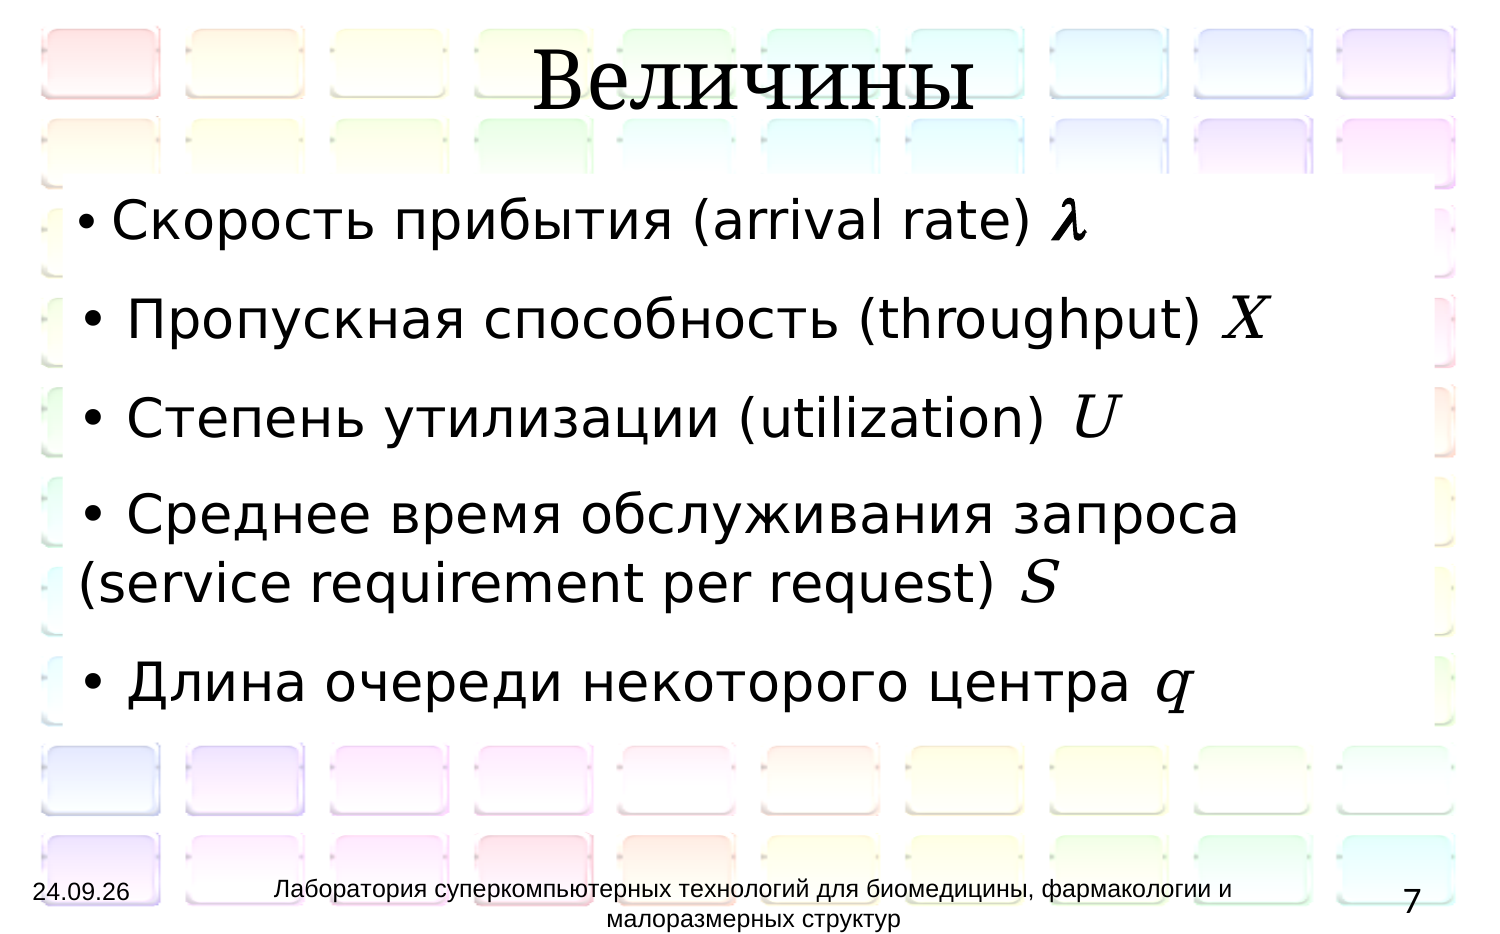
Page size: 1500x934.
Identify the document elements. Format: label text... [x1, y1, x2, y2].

text_box Лаборатория суперкомпьютерных технологий для биомедицины, фармакологии и малоразмерных структур [171, 864, 1447, 934]
text_box <number> [1387, 868, 1500, 934]
list • Скорость прибытия (arrival rate)  • Пропускная способность (throughput) X • Степень утилизации (utilization) U • Среднее время обслуживания запроса (service requirement per request) S • Длина очереди некоторого центра q [62, 173, 1435, 730]
title Величины [79, 0, 1430, 162]
text_box 25.11.12 [17, 868, 184, 918]
picture [0, 0, 1500, 933]
